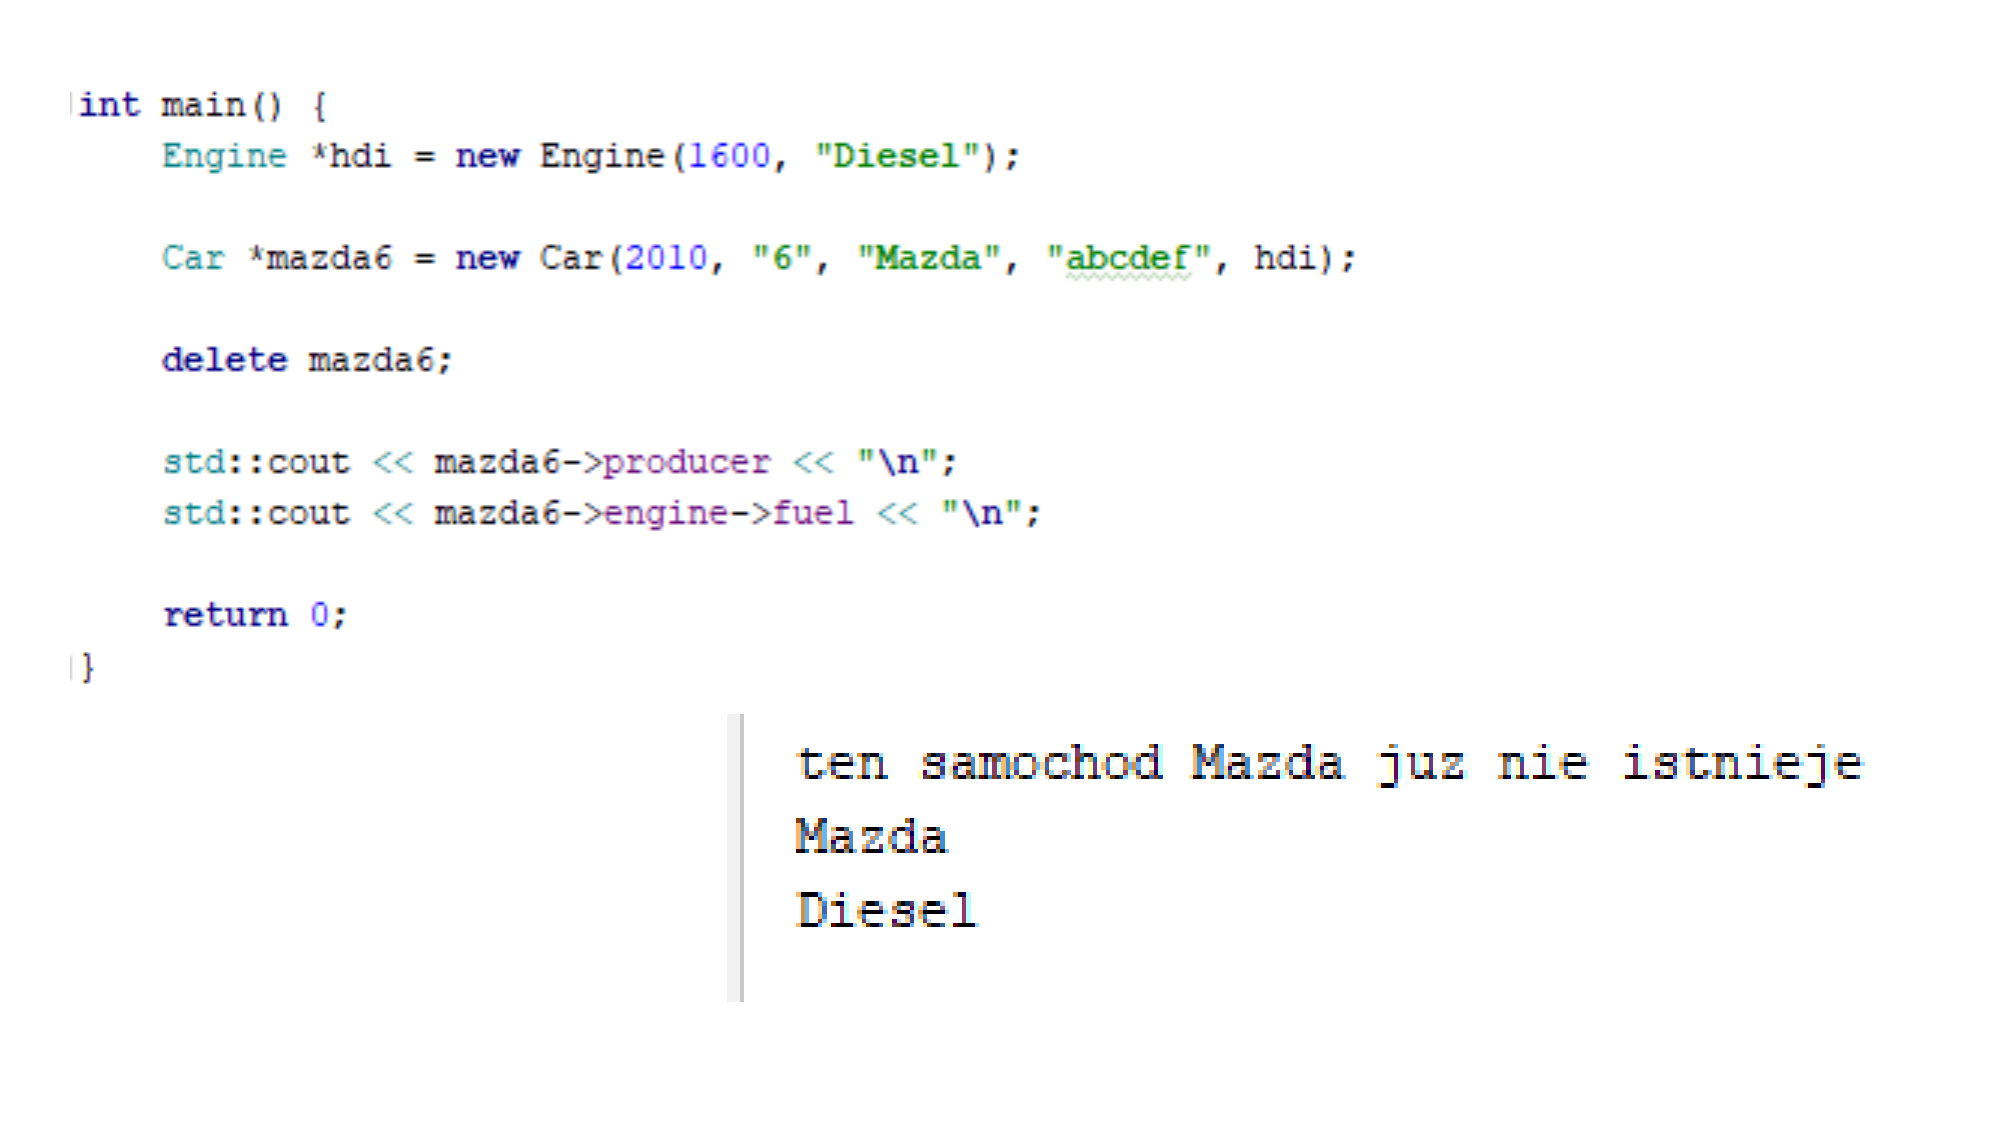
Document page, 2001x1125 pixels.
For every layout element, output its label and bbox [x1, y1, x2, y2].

picture [70, 69, 1961, 1002]
